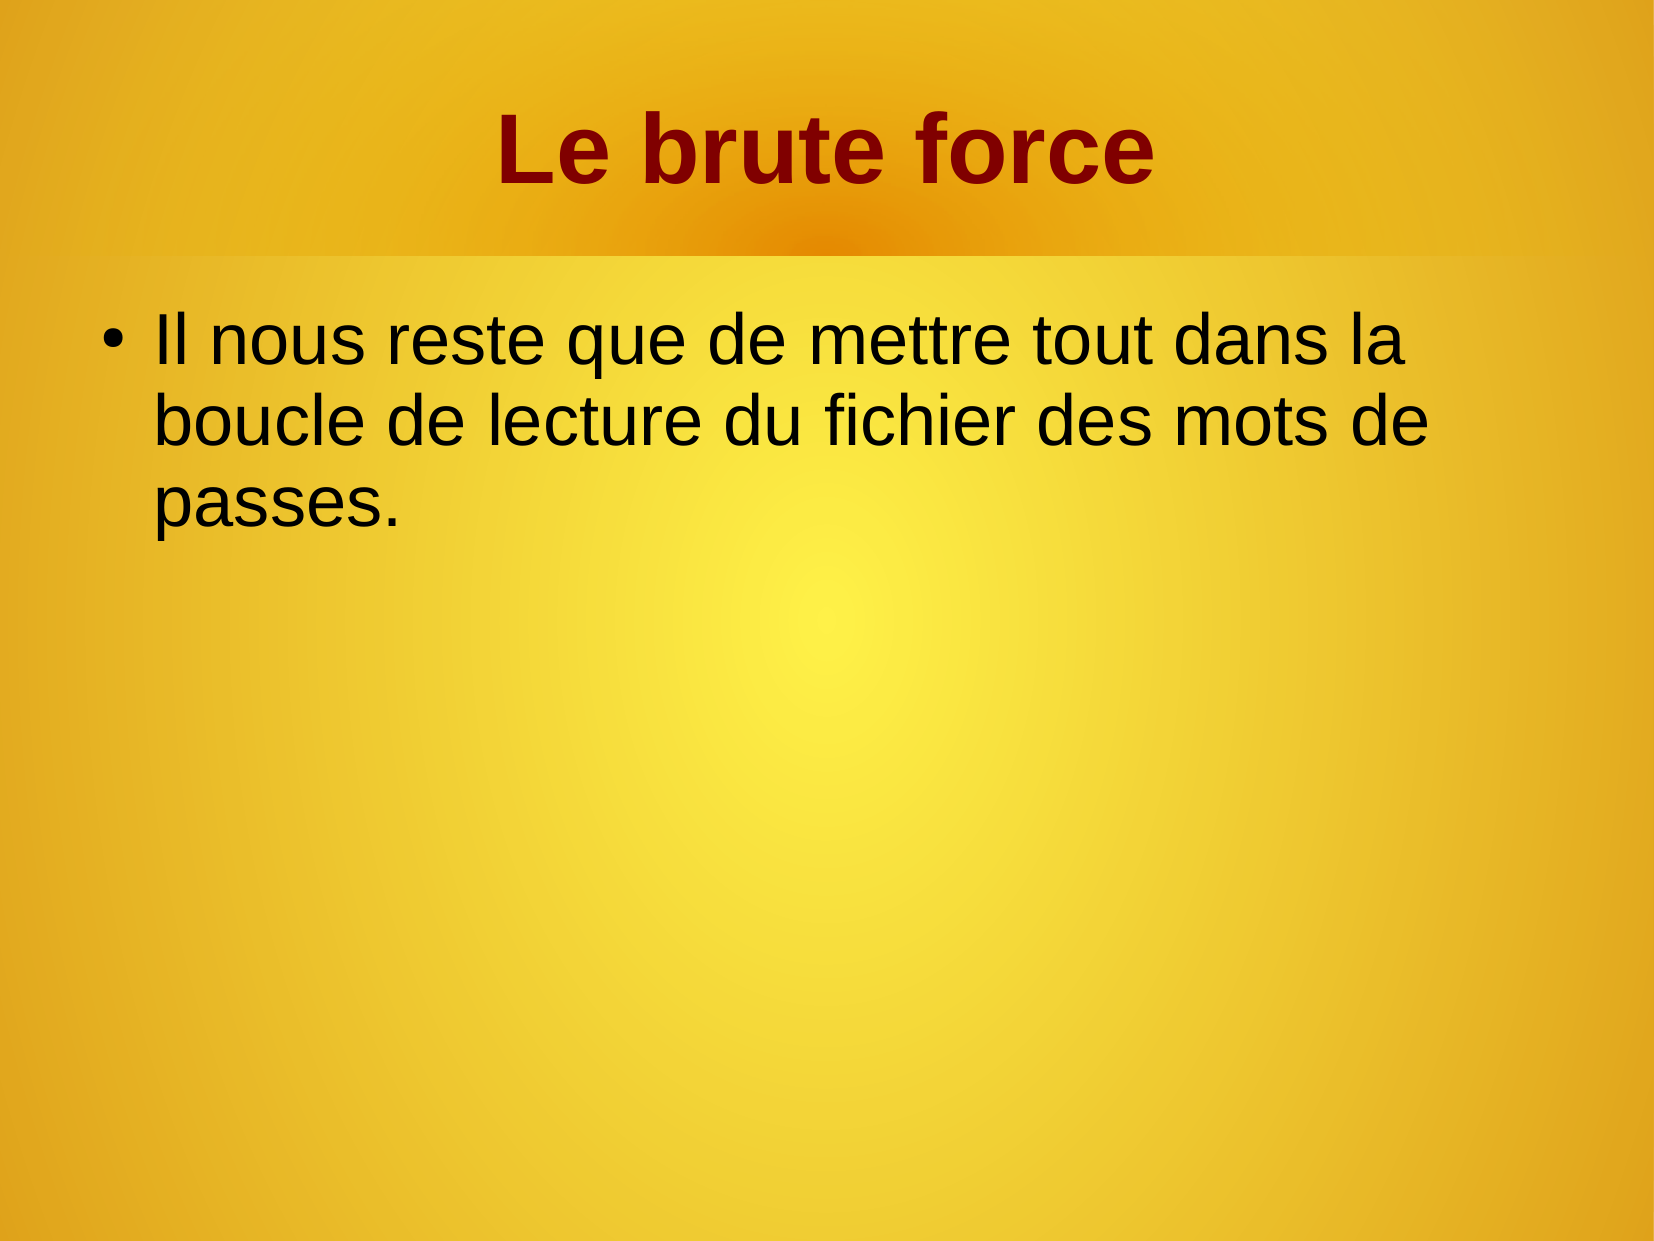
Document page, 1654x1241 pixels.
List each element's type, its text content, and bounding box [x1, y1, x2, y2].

list Il nous reste que de mettre tout dans la boucle de lecture du fichier des mots de passes. [82, 299, 1571, 1019]
title Le brute force [82, 47, 1571, 252]
